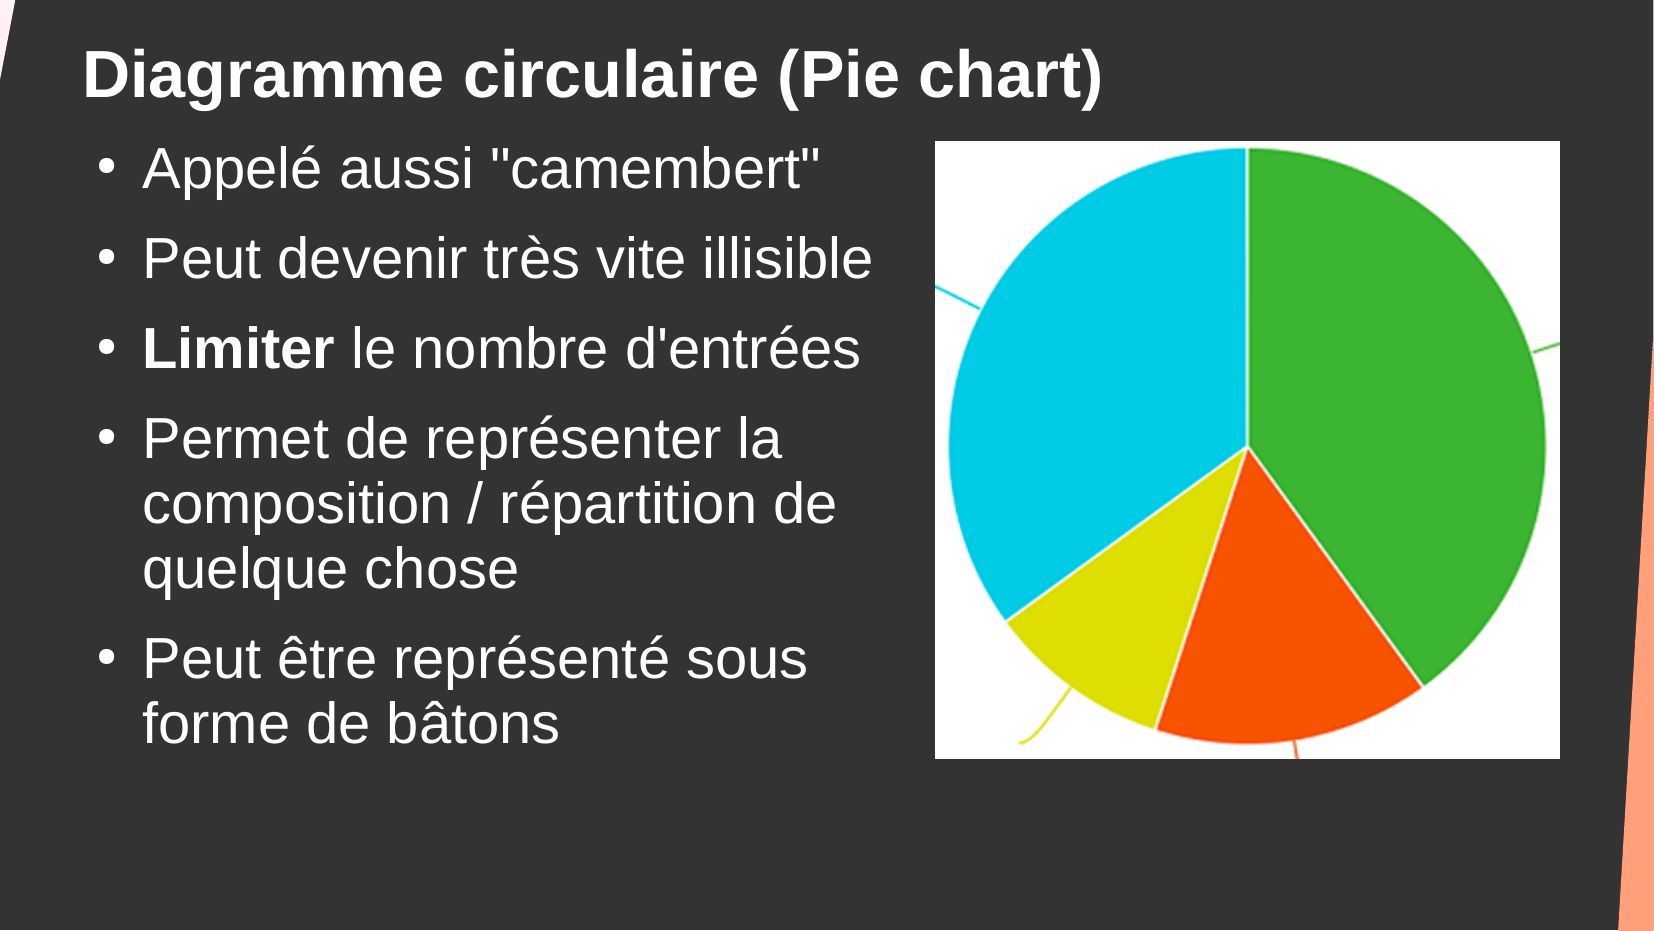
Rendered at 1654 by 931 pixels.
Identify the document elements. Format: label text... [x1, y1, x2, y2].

list Appelé aussi "camembert" Peut devenir très vite illisible Limiter le nombre d'entrées Permet de représenter la composition / répartition de quelque chose Peut être représenté sous forme de bâtons [80, 135, 886, 815]
text_box [0, 0, 16, 80]
picture [935, 141, 1560, 759]
text_box [1618, 321, 1654, 931]
title Diagramme circulaire (Pie chart) [82, 37, 1571, 115]
